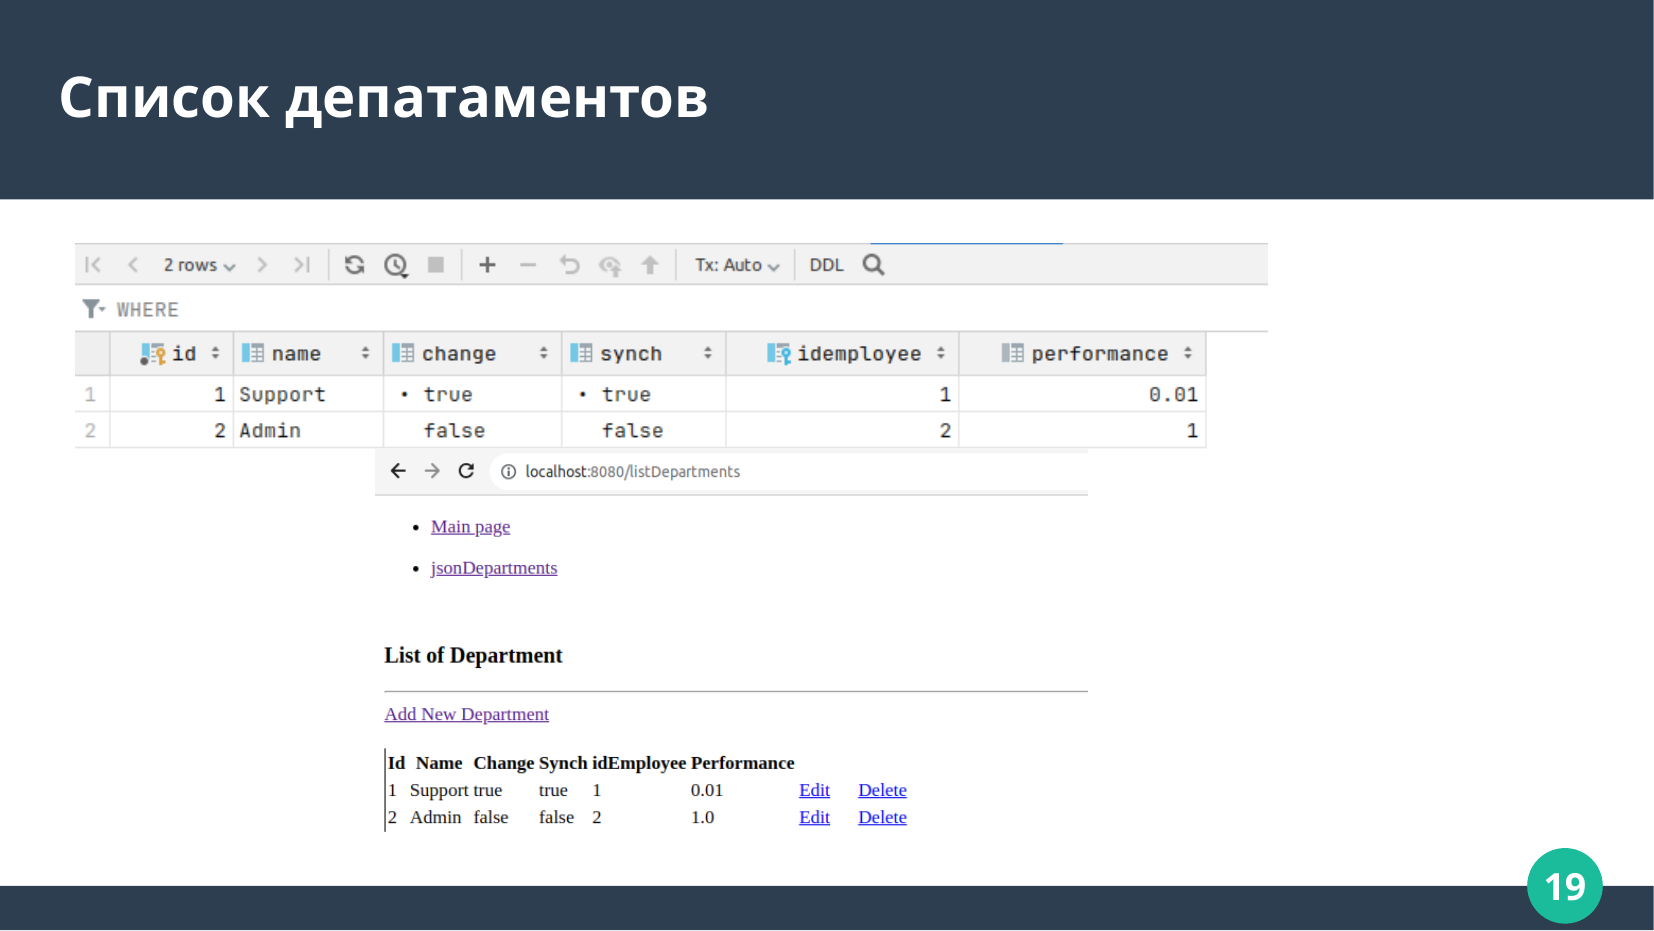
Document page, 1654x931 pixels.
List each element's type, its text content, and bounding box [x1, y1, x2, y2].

picture [75, 243, 1268, 872]
title Список депатаментов [59, 37, 1595, 155]
